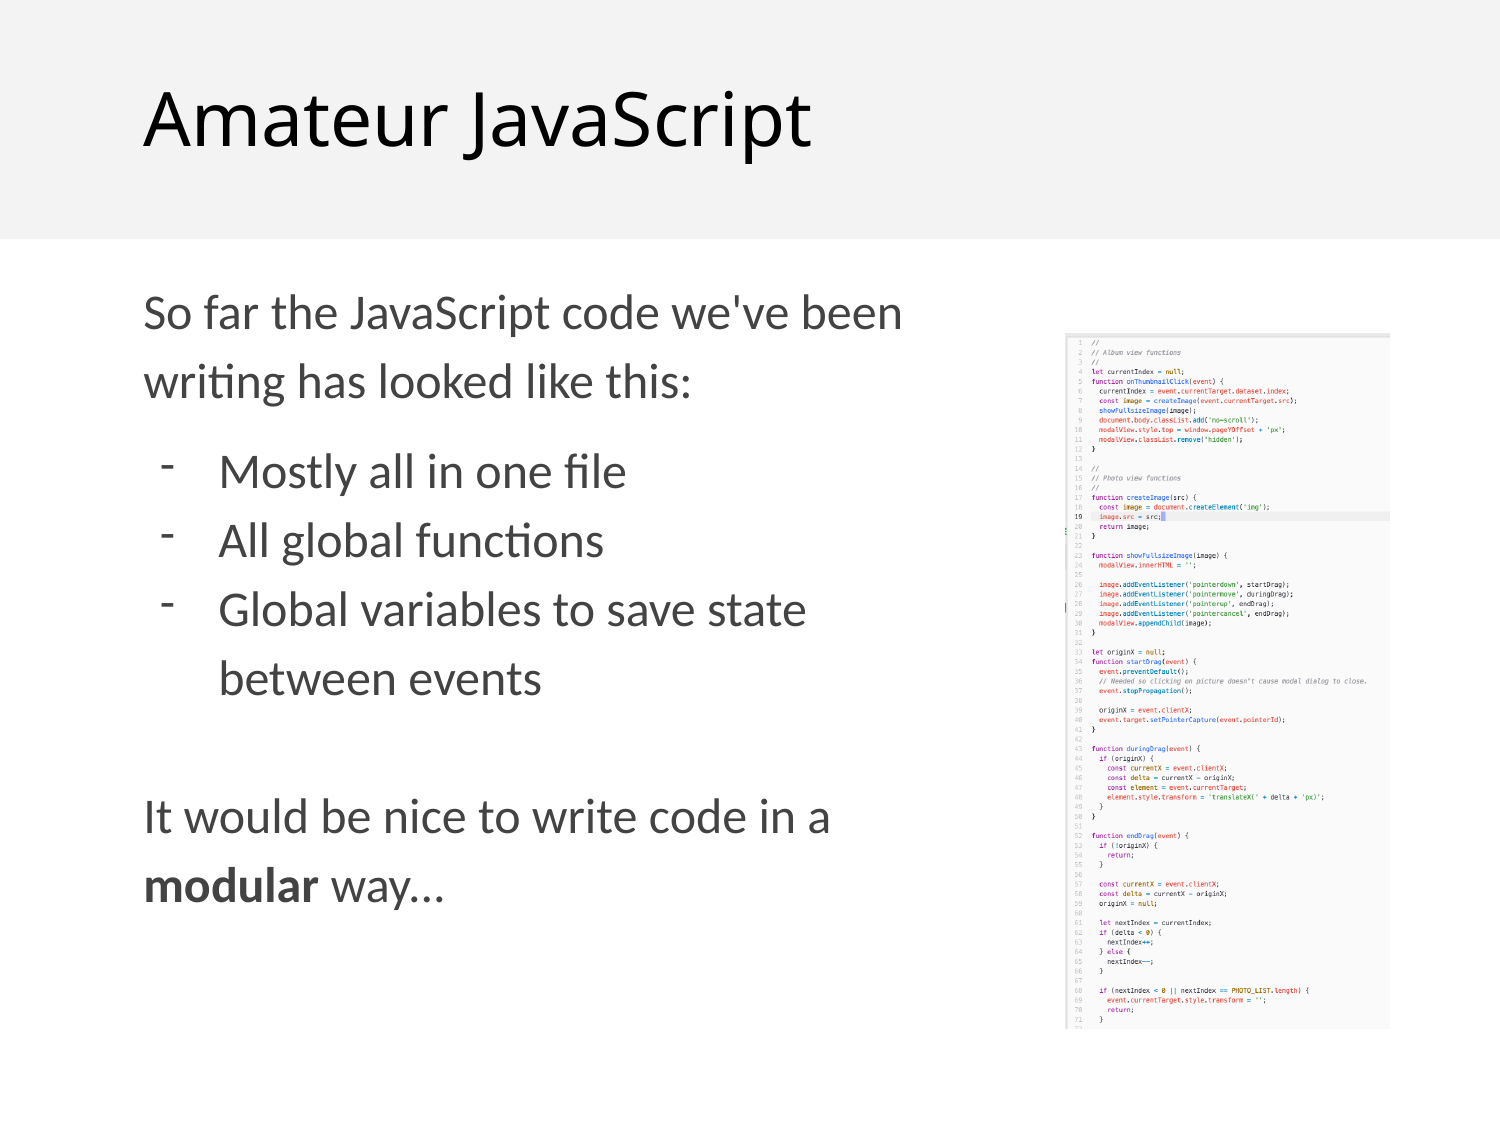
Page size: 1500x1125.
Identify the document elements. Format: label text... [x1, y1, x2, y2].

picture [1065, 333, 1390, 1029]
title Amateur JavaScript [128, 56, 1372, 183]
list So far the JavaScript code we've been writing has looked like this: Mostly all in one file All global functions Global variables to save state between events It would be nice to write code in a modular way... [128, 255, 997, 1004]
